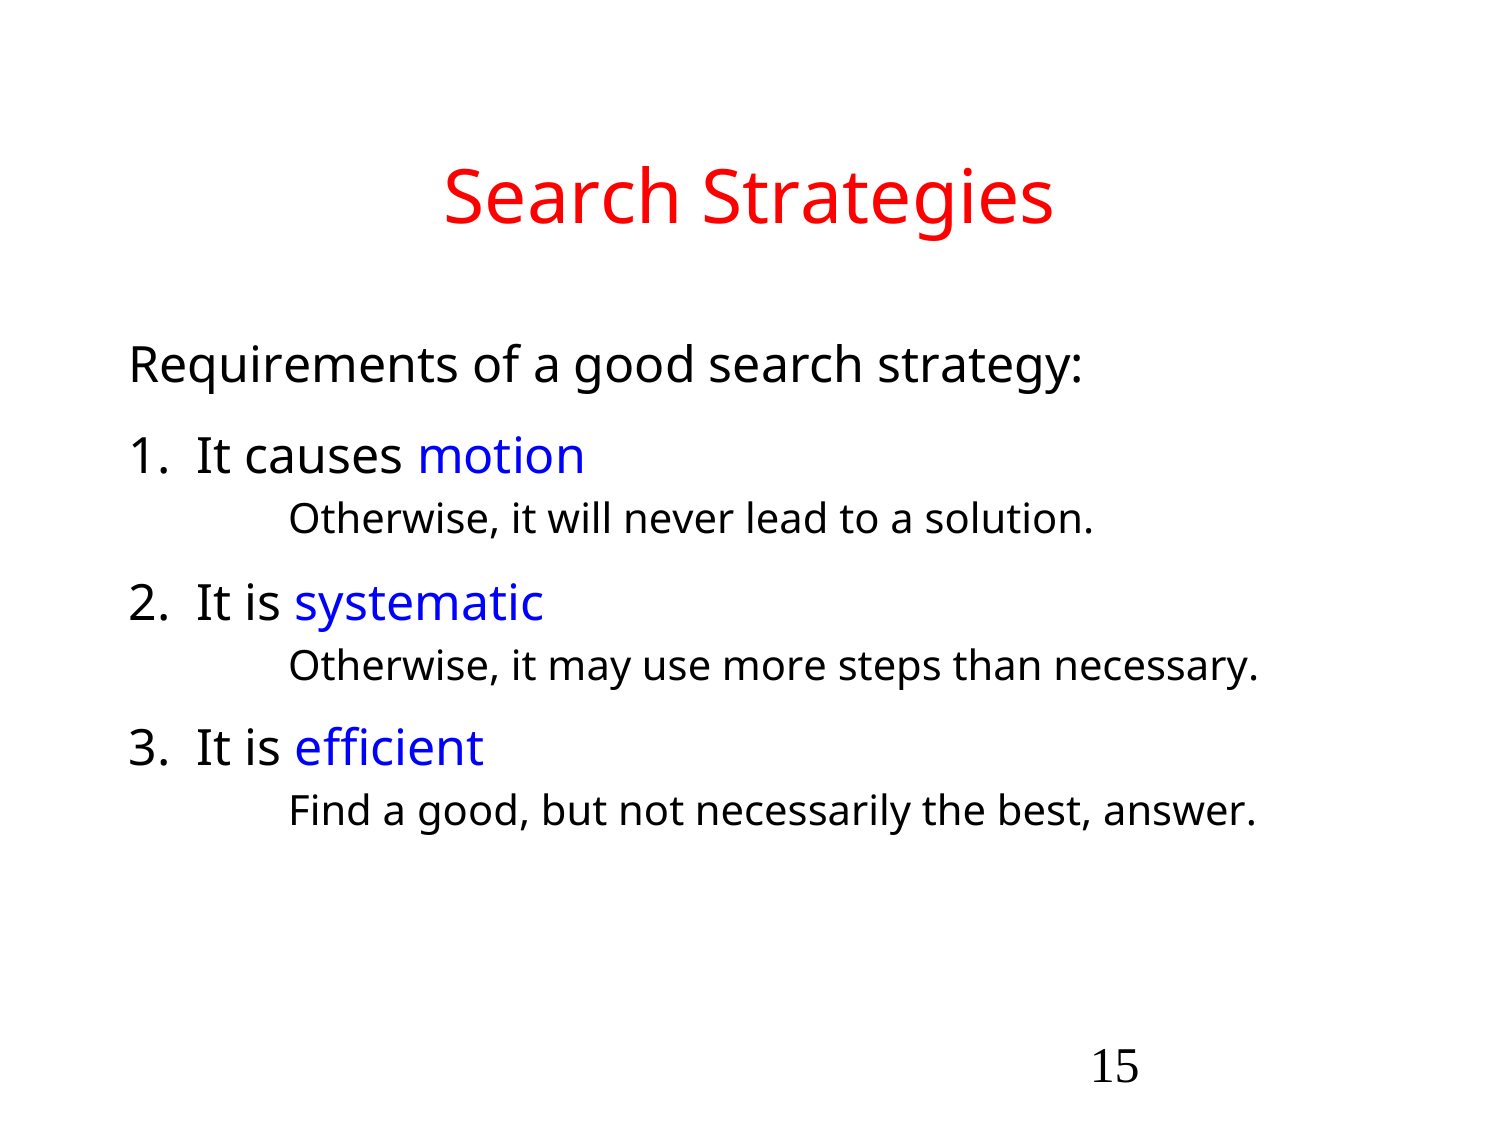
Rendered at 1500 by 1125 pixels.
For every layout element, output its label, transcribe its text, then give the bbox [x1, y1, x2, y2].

text_box Requirements of a good search strategy: 1. It causes motion Otherwise, it will never lead to a solution. 2. It is systematic Otherwise, it may use more steps than necessary. 3. It is efficient Find a good, but not necessarily the best, answer. [112, 324, 1388, 1001]
text_box Search Strategies [50, 99, 1451, 288]
text_box <number> [1074, 1024, 1388, 1100]
